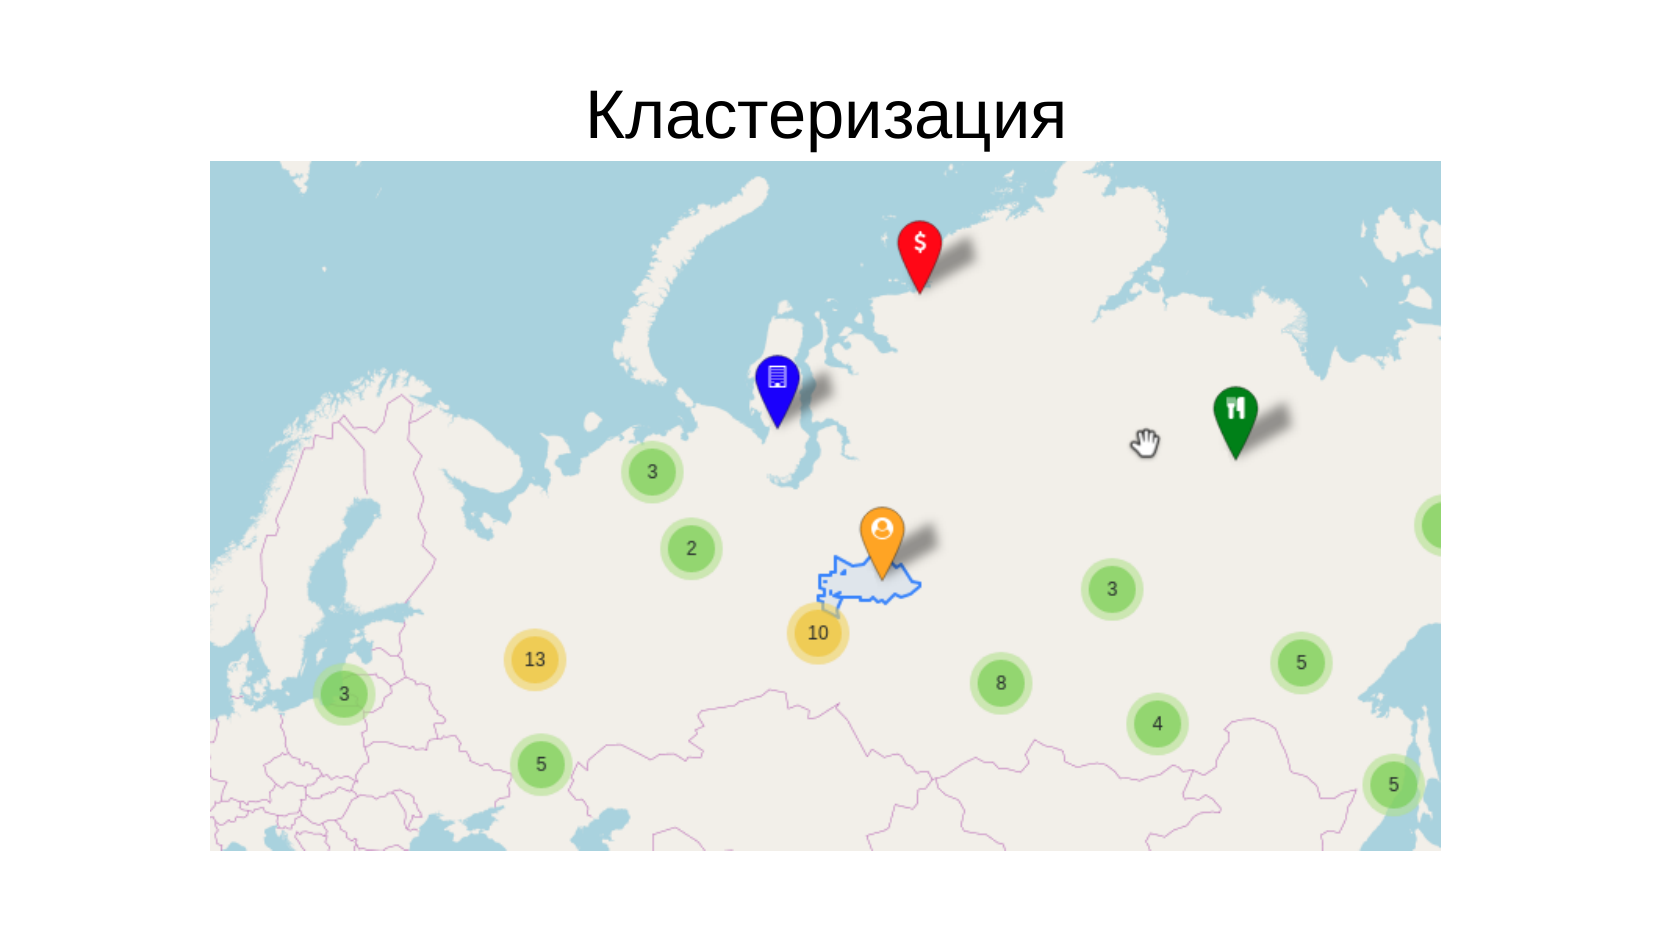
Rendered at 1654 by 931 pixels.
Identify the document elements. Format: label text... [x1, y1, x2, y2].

title Кластеризация [82, 37, 1571, 193]
picture [210, 161, 1441, 851]
